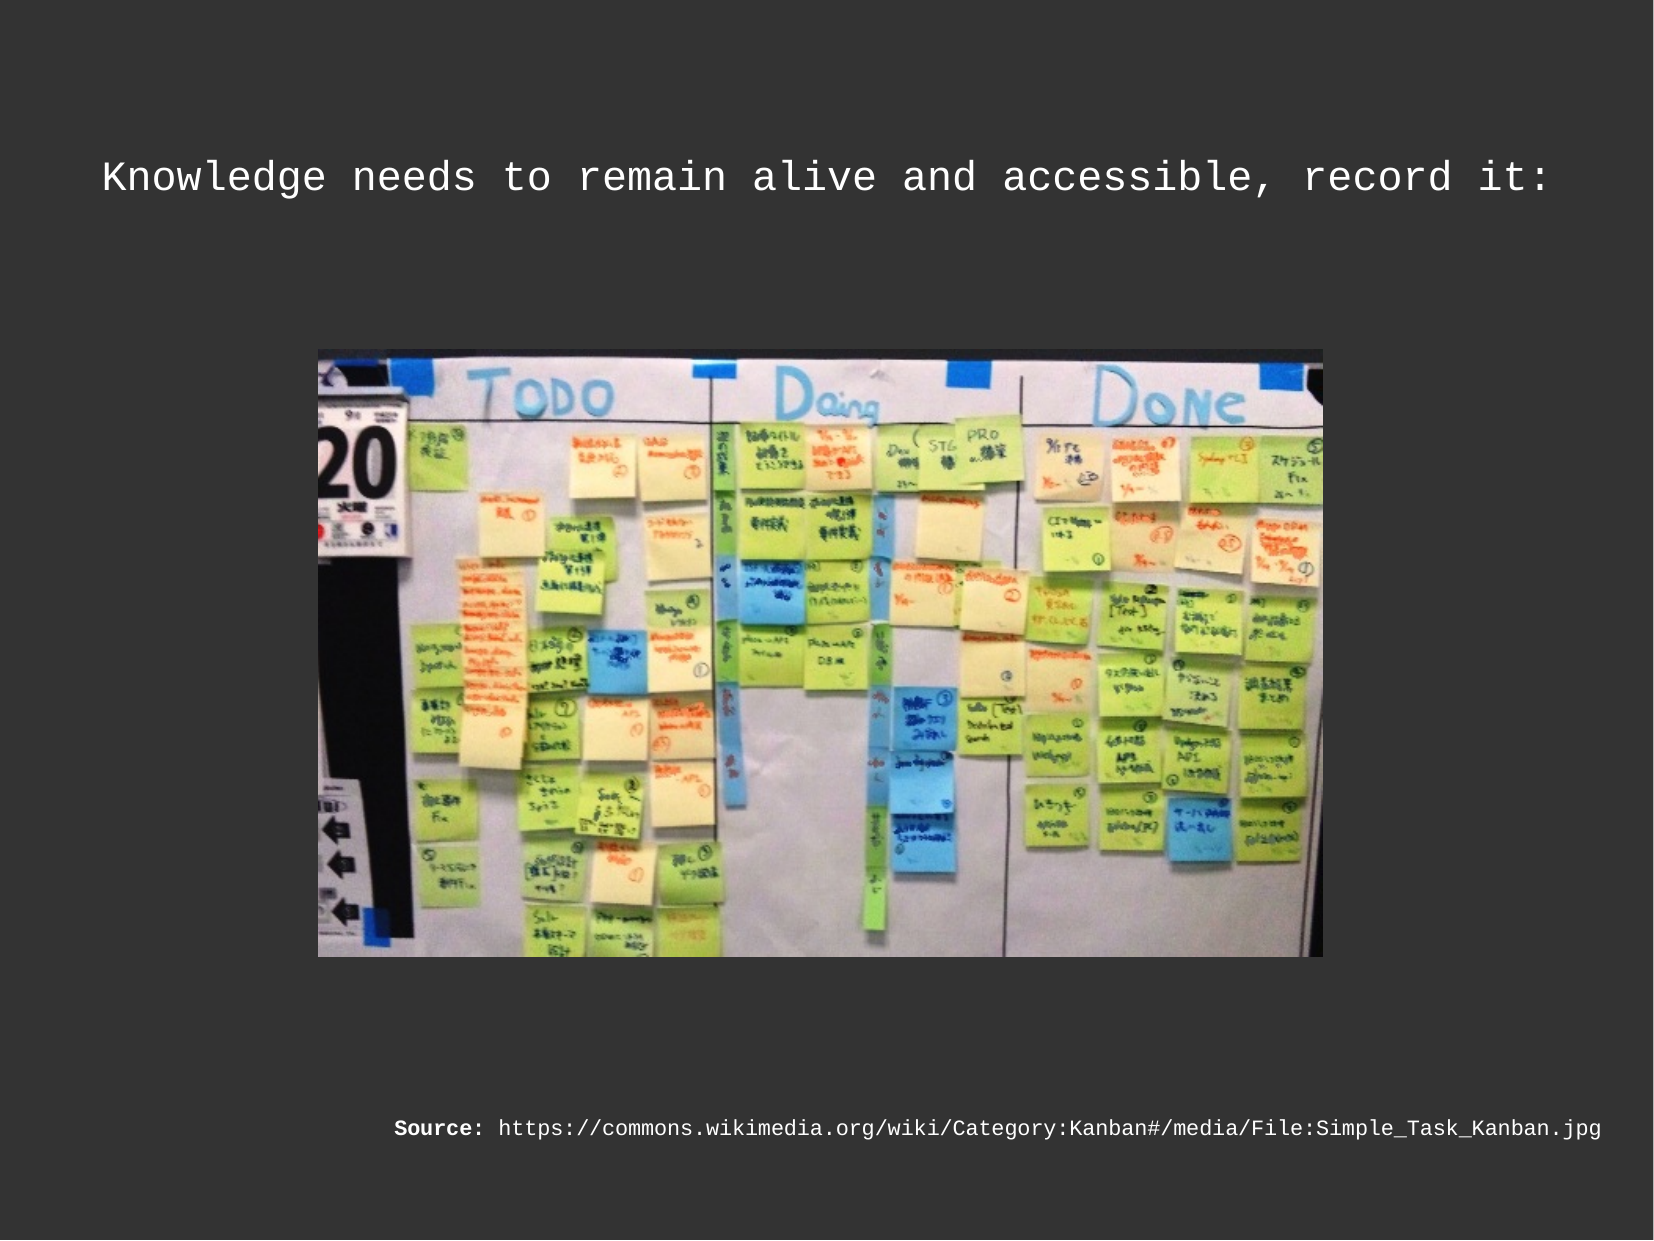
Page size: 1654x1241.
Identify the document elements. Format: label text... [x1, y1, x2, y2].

text_box Source: https://commons.wikimedia.org/wiki/Category:Kanban#/media/File:Simple_Task_Kanban.jpg [212, 1110, 1619, 1170]
title Knowledge needs to remain alive and accessible, record it: [82, 118, 1571, 233]
picture [318, 349, 1323, 957]
